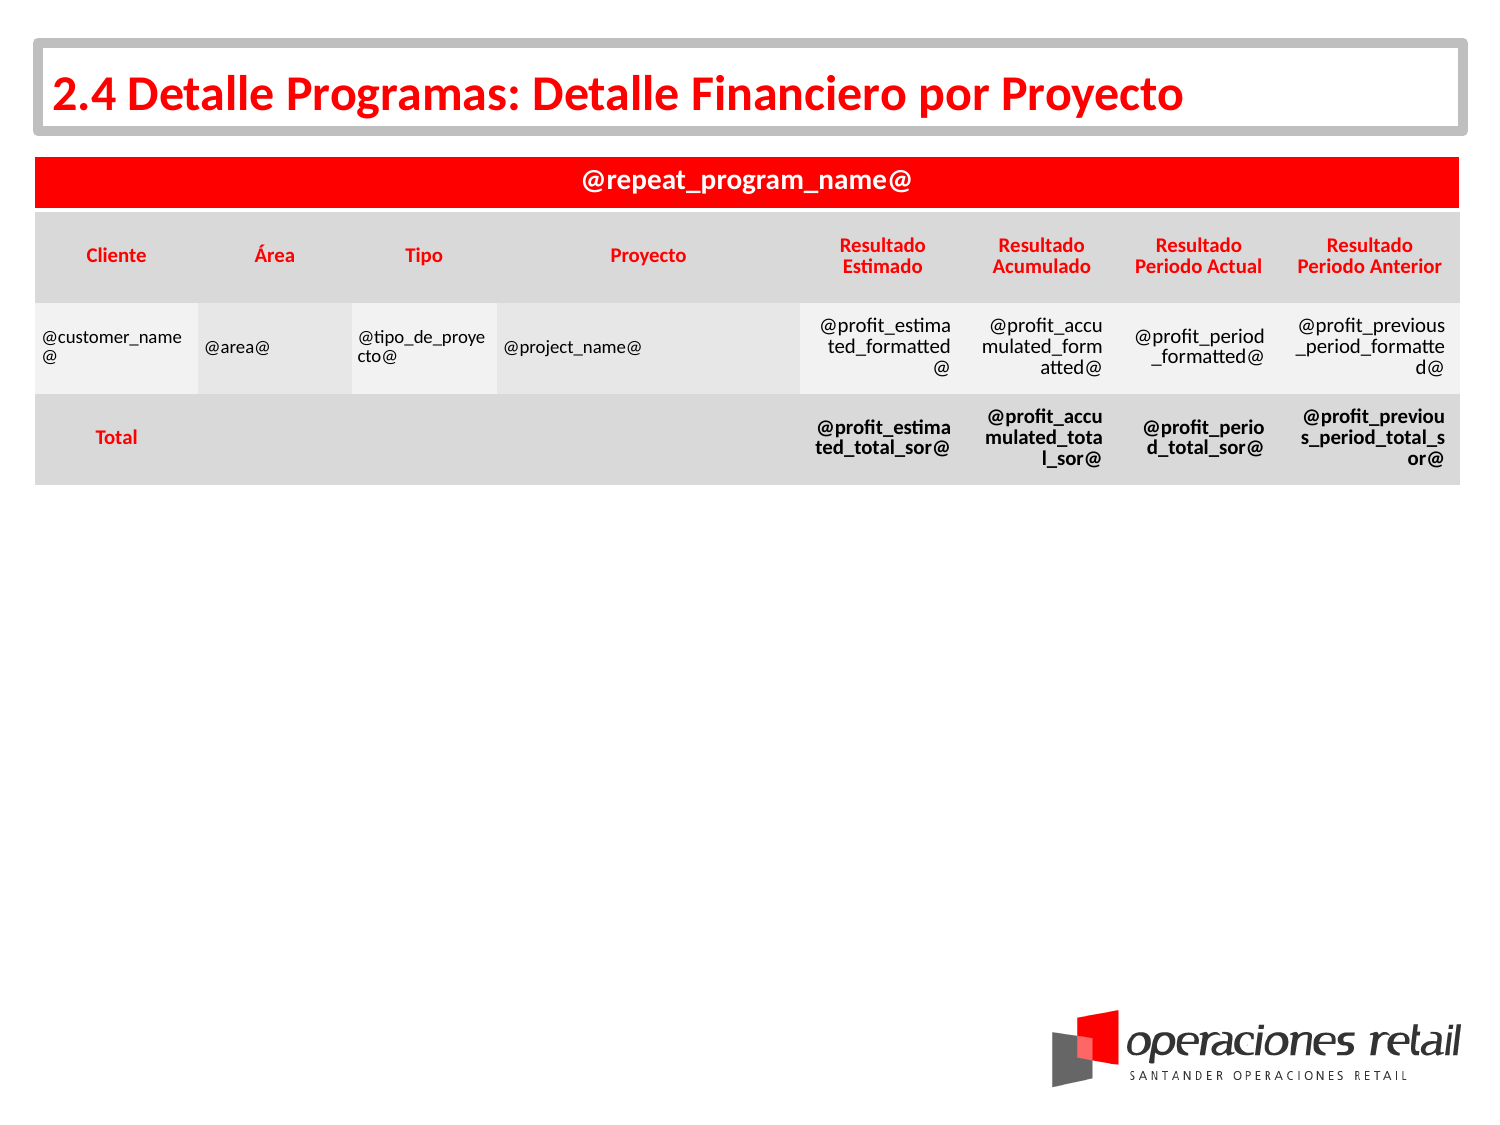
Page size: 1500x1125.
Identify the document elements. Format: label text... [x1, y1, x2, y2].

table_cell [198, 394, 352, 485]
table_header Tipo [352, 212, 497, 303]
table_cell [497, 394, 800, 485]
table_cell @customer_name@ [35, 303, 198, 394]
table_cell [352, 394, 497, 485]
table_cell @profit_accumulated_total_sor@ [966, 394, 1118, 485]
table_header Resultado Acumulado [966, 212, 1118, 303]
table_cell Total [35, 394, 198, 485]
table_header Resultado Periodo Anterior [1280, 212, 1460, 303]
table_cell @profit_estimated_formatted@ [800, 303, 966, 394]
table_header Área [198, 212, 352, 303]
table_cell @area@ [198, 303, 352, 394]
text_box 2.4 Detalle Programas: Detalle Financiero por Proyecto [37, 42, 1463, 132]
picture [1041, 999, 1472, 1098]
table_cell @tipo_de_proyecto@ [352, 303, 497, 394]
table_cell @profit_accumulated_formatted@ [966, 303, 1118, 394]
table_cell @profit_previous_period_formatted@ [1280, 303, 1460, 394]
table_header Cliente [35, 212, 198, 303]
table_cell @project_name@ [497, 303, 800, 394]
table_cell @profit_estimated_total_sor@ [800, 394, 966, 485]
table_cell @profit_period_total_sor@ [1118, 394, 1280, 485]
table_header @repeat_program_name@ [35, 157, 1459, 208]
table_cell @profit_previous_period_total_sor@ [1280, 394, 1460, 485]
table_cell @profit_period_formatted@ [1118, 303, 1280, 394]
table_header Resultado Periodo Actual [1118, 212, 1280, 303]
table_header Proyecto [497, 212, 800, 303]
table_header Resultado Estimado [800, 212, 966, 303]
